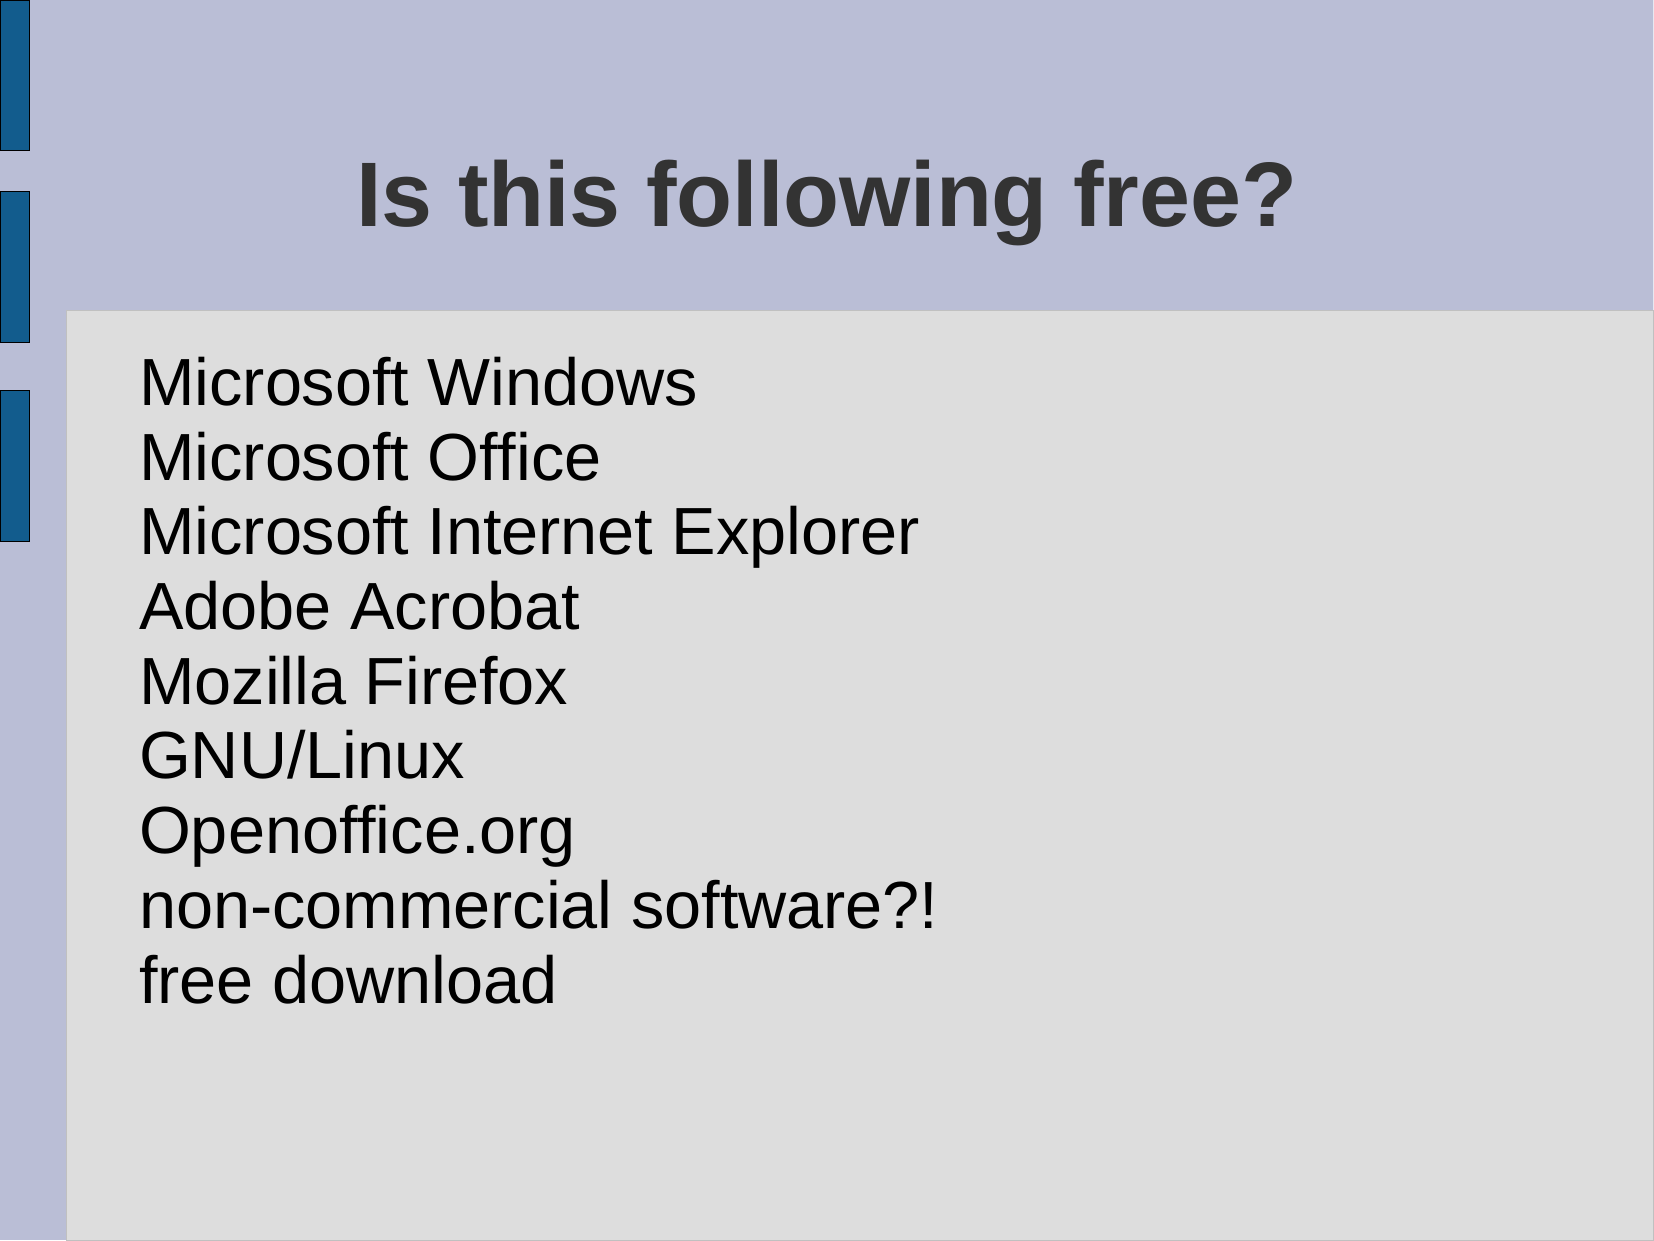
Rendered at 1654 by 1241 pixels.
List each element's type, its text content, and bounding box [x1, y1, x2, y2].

list Microsoft Windows Microsoft Office Microsoft Internet Explorer Adobe Acrobat Mozilla Firefox GNU/Linux Openoffice.org non-commercial software?! free download [121, 344, 1534, 1112]
title Is this following free? [121, 98, 1534, 291]
